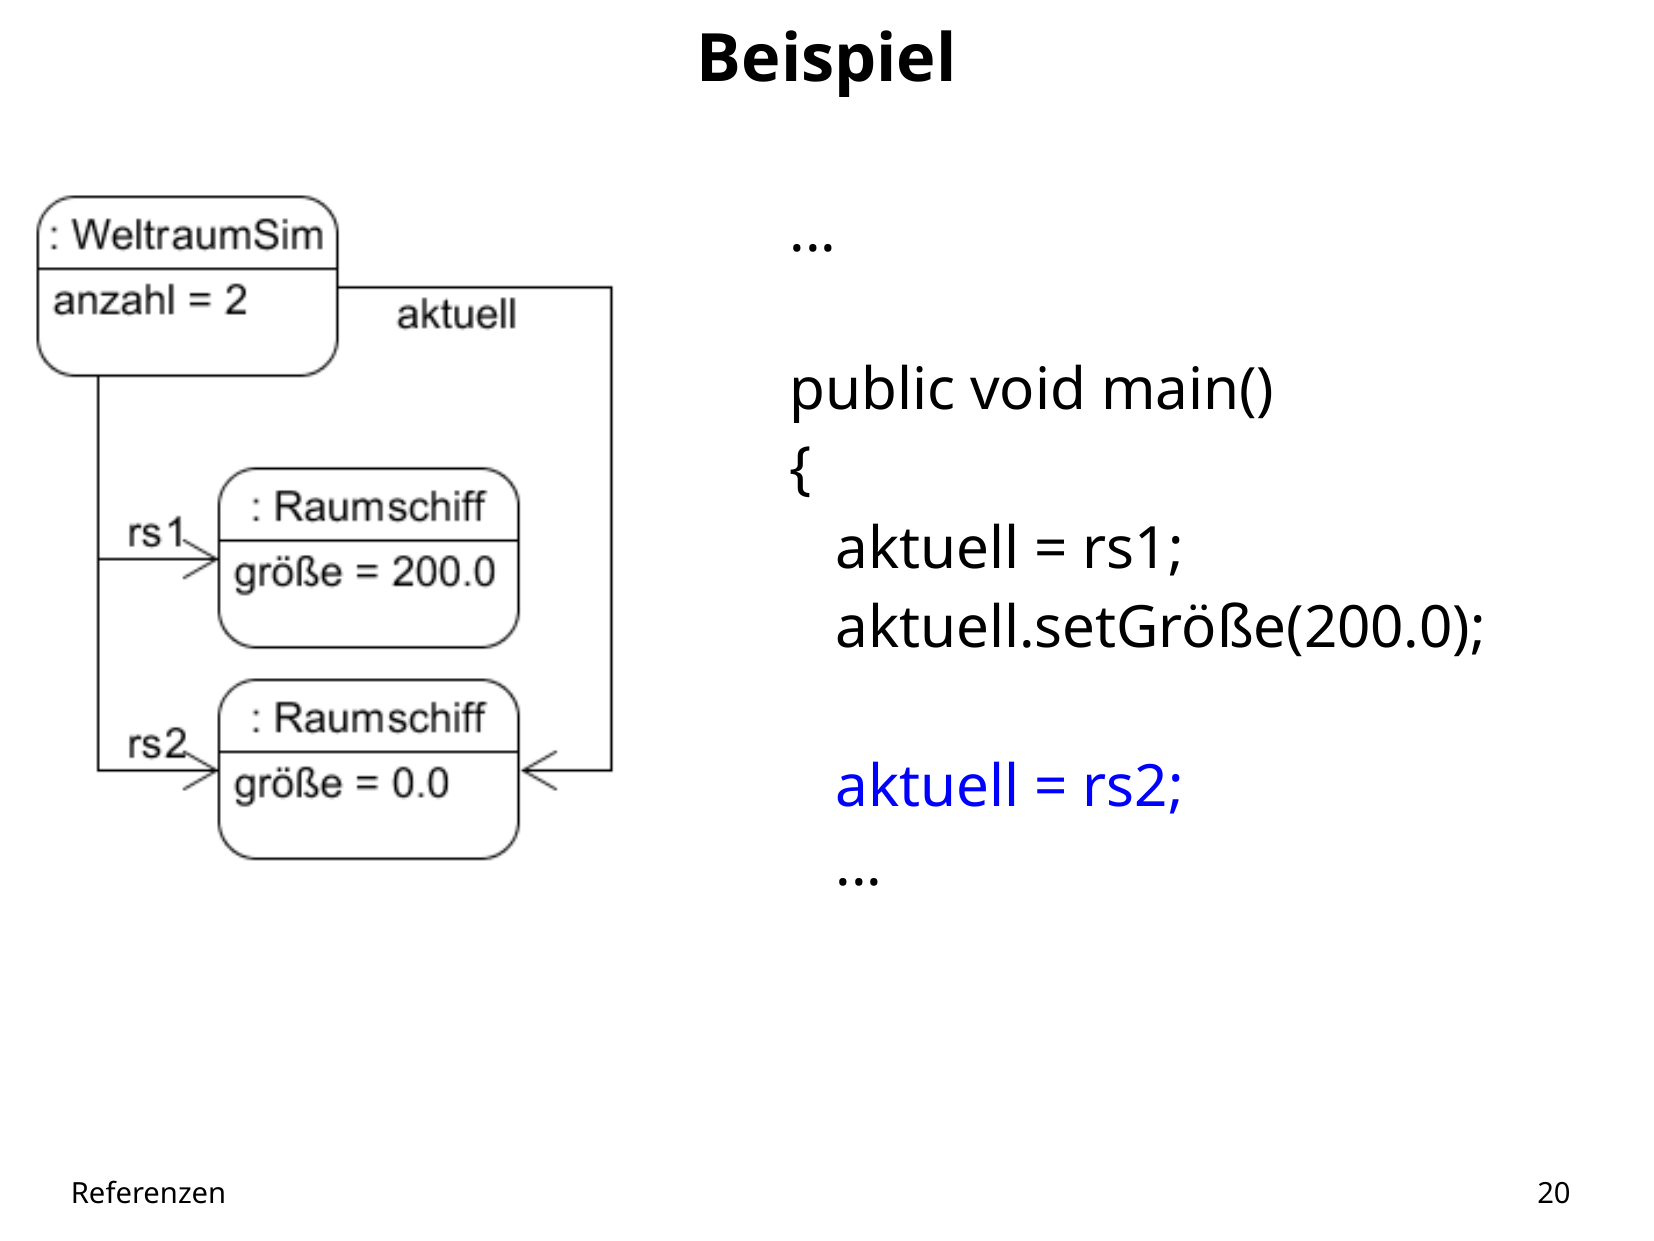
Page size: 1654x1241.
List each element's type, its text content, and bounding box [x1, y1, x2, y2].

list ... public void main() { aktuell = rs1; aktuell.setGröße(200.0); aktuell = rs2; ... [744, 188, 1607, 1182]
picture [35, 194, 662, 979]
title Beispiel [0, 5, 1654, 107]
